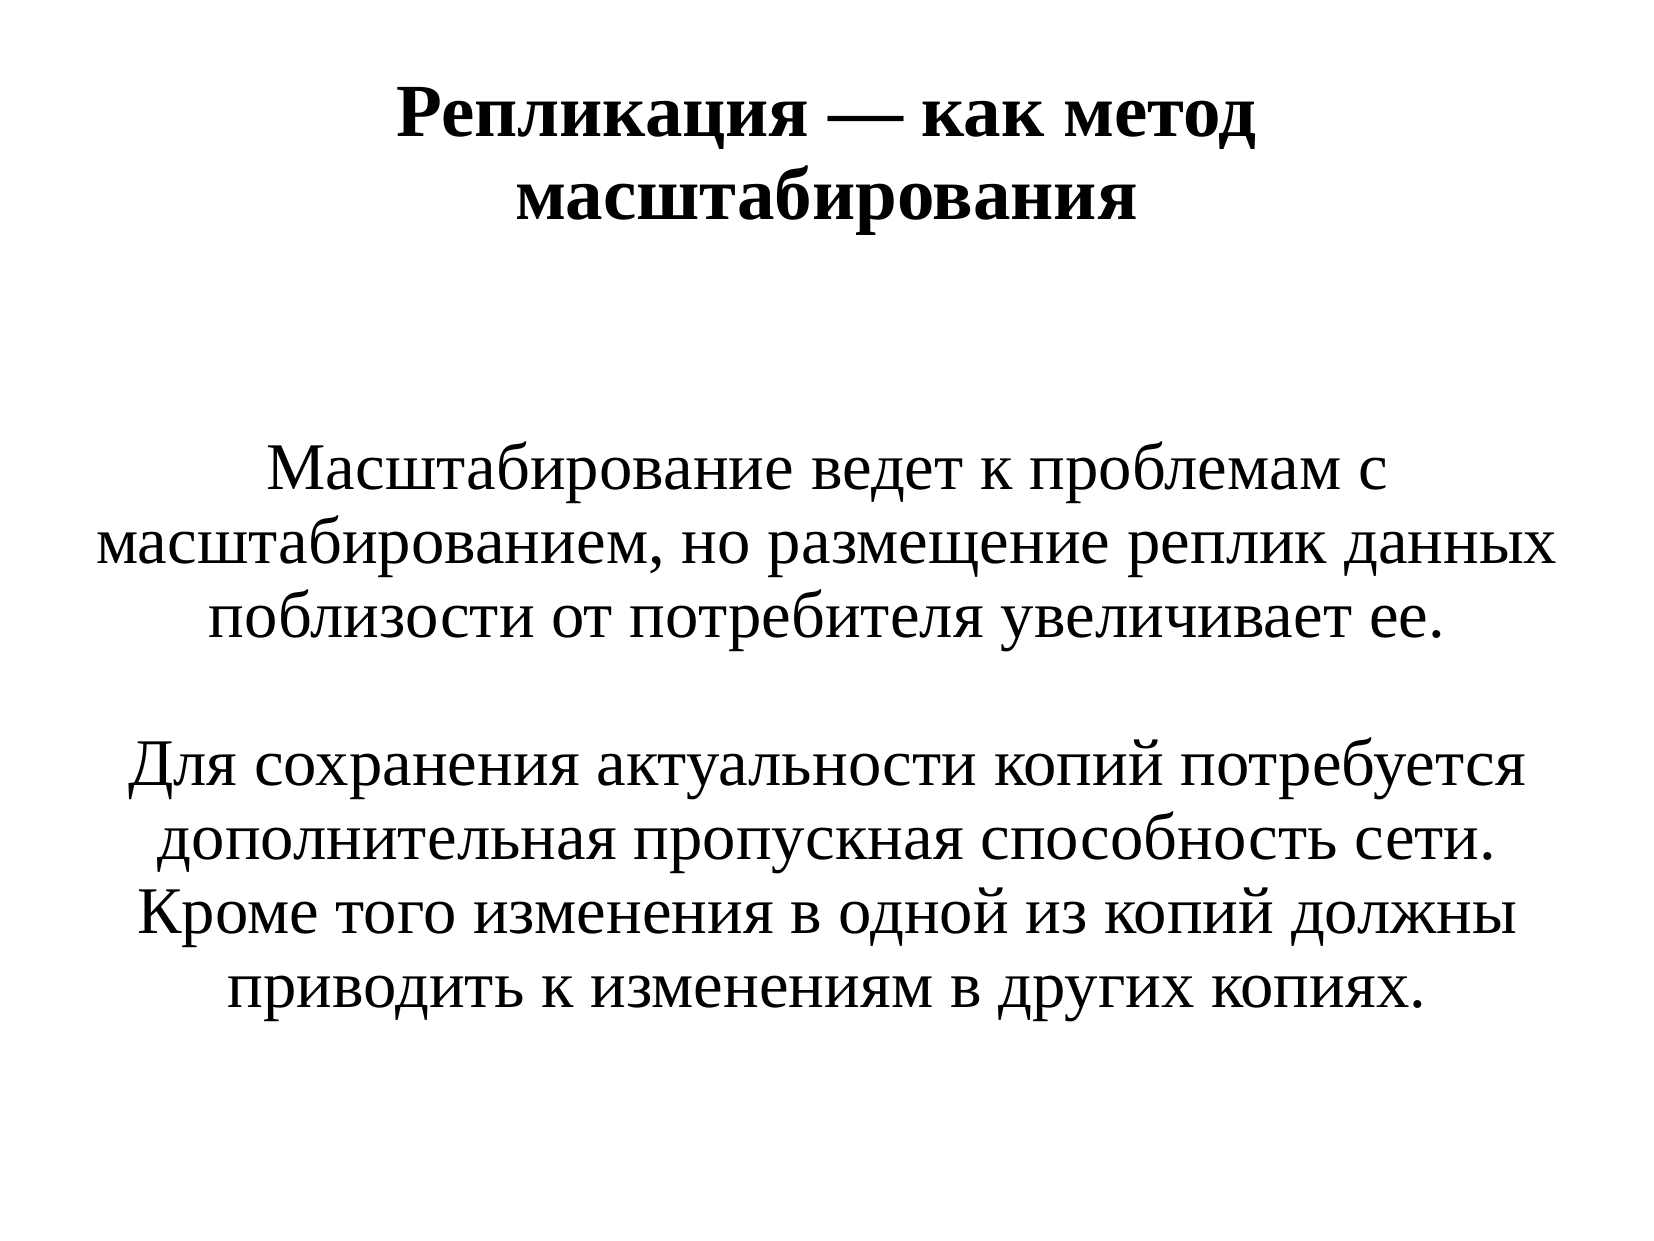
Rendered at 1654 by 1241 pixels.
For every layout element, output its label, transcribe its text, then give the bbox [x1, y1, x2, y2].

text_box Масштабирование ведет к проблемам с масштабированием, но размещение реплик данных поблизости от потребителя увеличивает ее. Для сохранения актуальности копий потребуется дополнительная пропускная способность сети. Кроме того изменения в одной из копий должны приводить к изменениям в других копиях. [30, 236, 1626, 1215]
title Репликация — как метод масштабирования [82, 49, 1571, 236]
